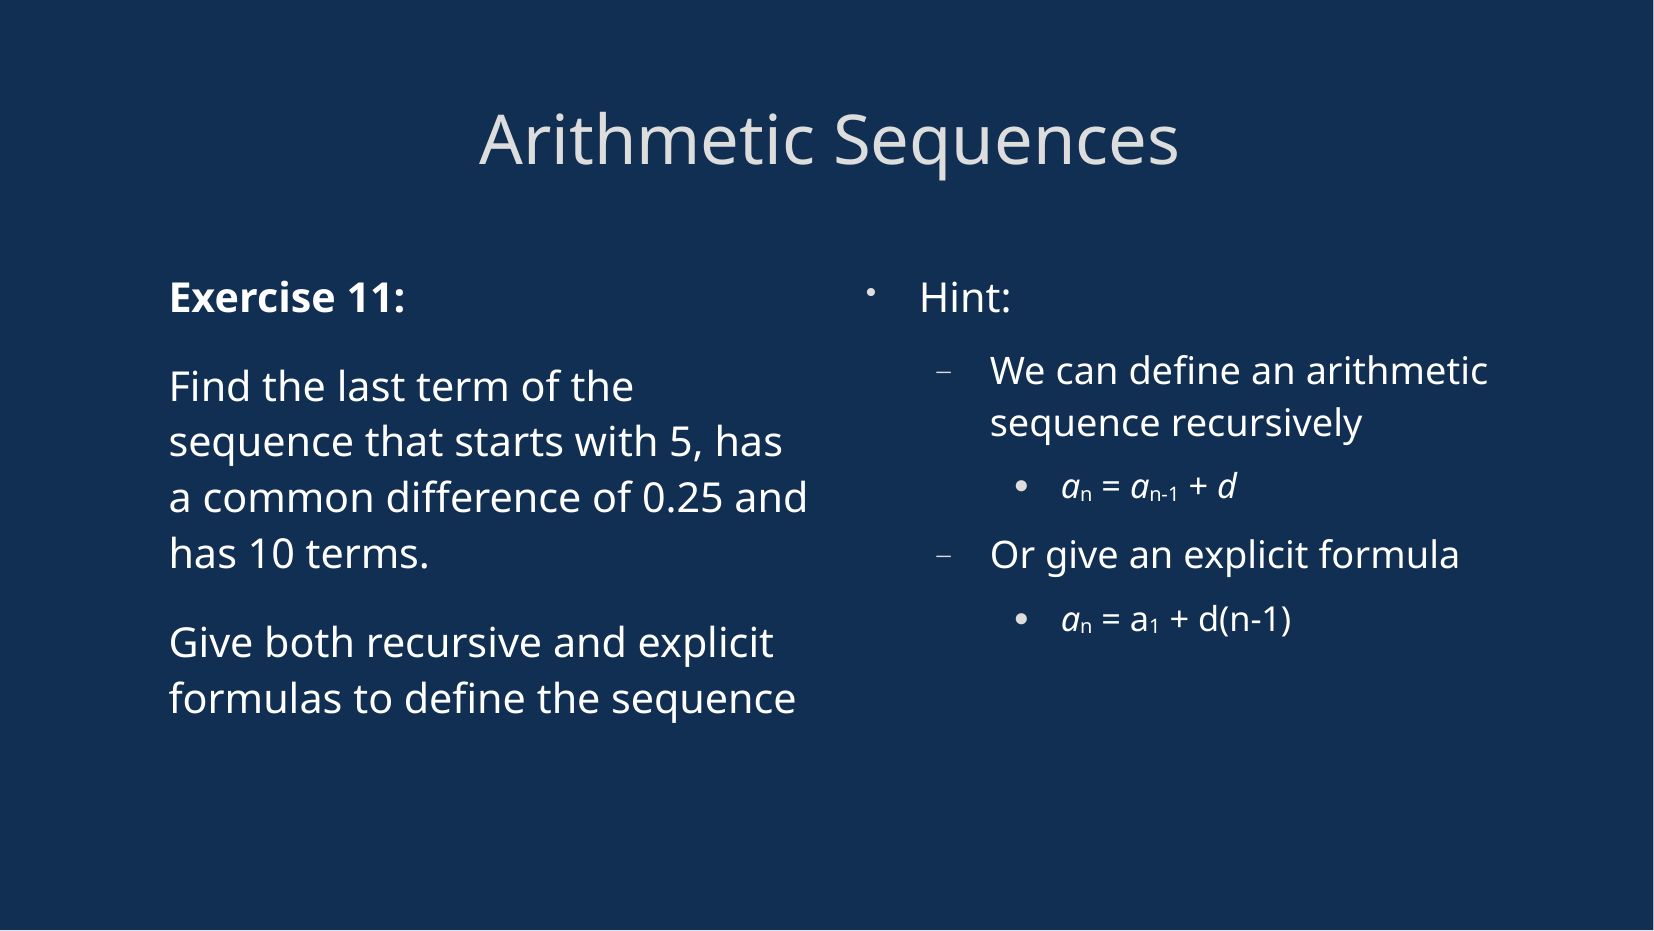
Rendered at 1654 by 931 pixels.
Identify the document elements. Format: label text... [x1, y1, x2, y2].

list Hint: We can define an arithmetic sequence recursively an = an-1 + d Or give an explicit formula an = a1 + d(n-1) [848, 268, 1563, 806]
title Arithmetic Sequences [97, 56, 1563, 220]
list Exercise 11: Find the last term of the sequence that starts with 5, has a common difference of 0.25 and has 10 terms. Give both recursive and explicit formulas to define the sequence [97, 268, 813, 806]
